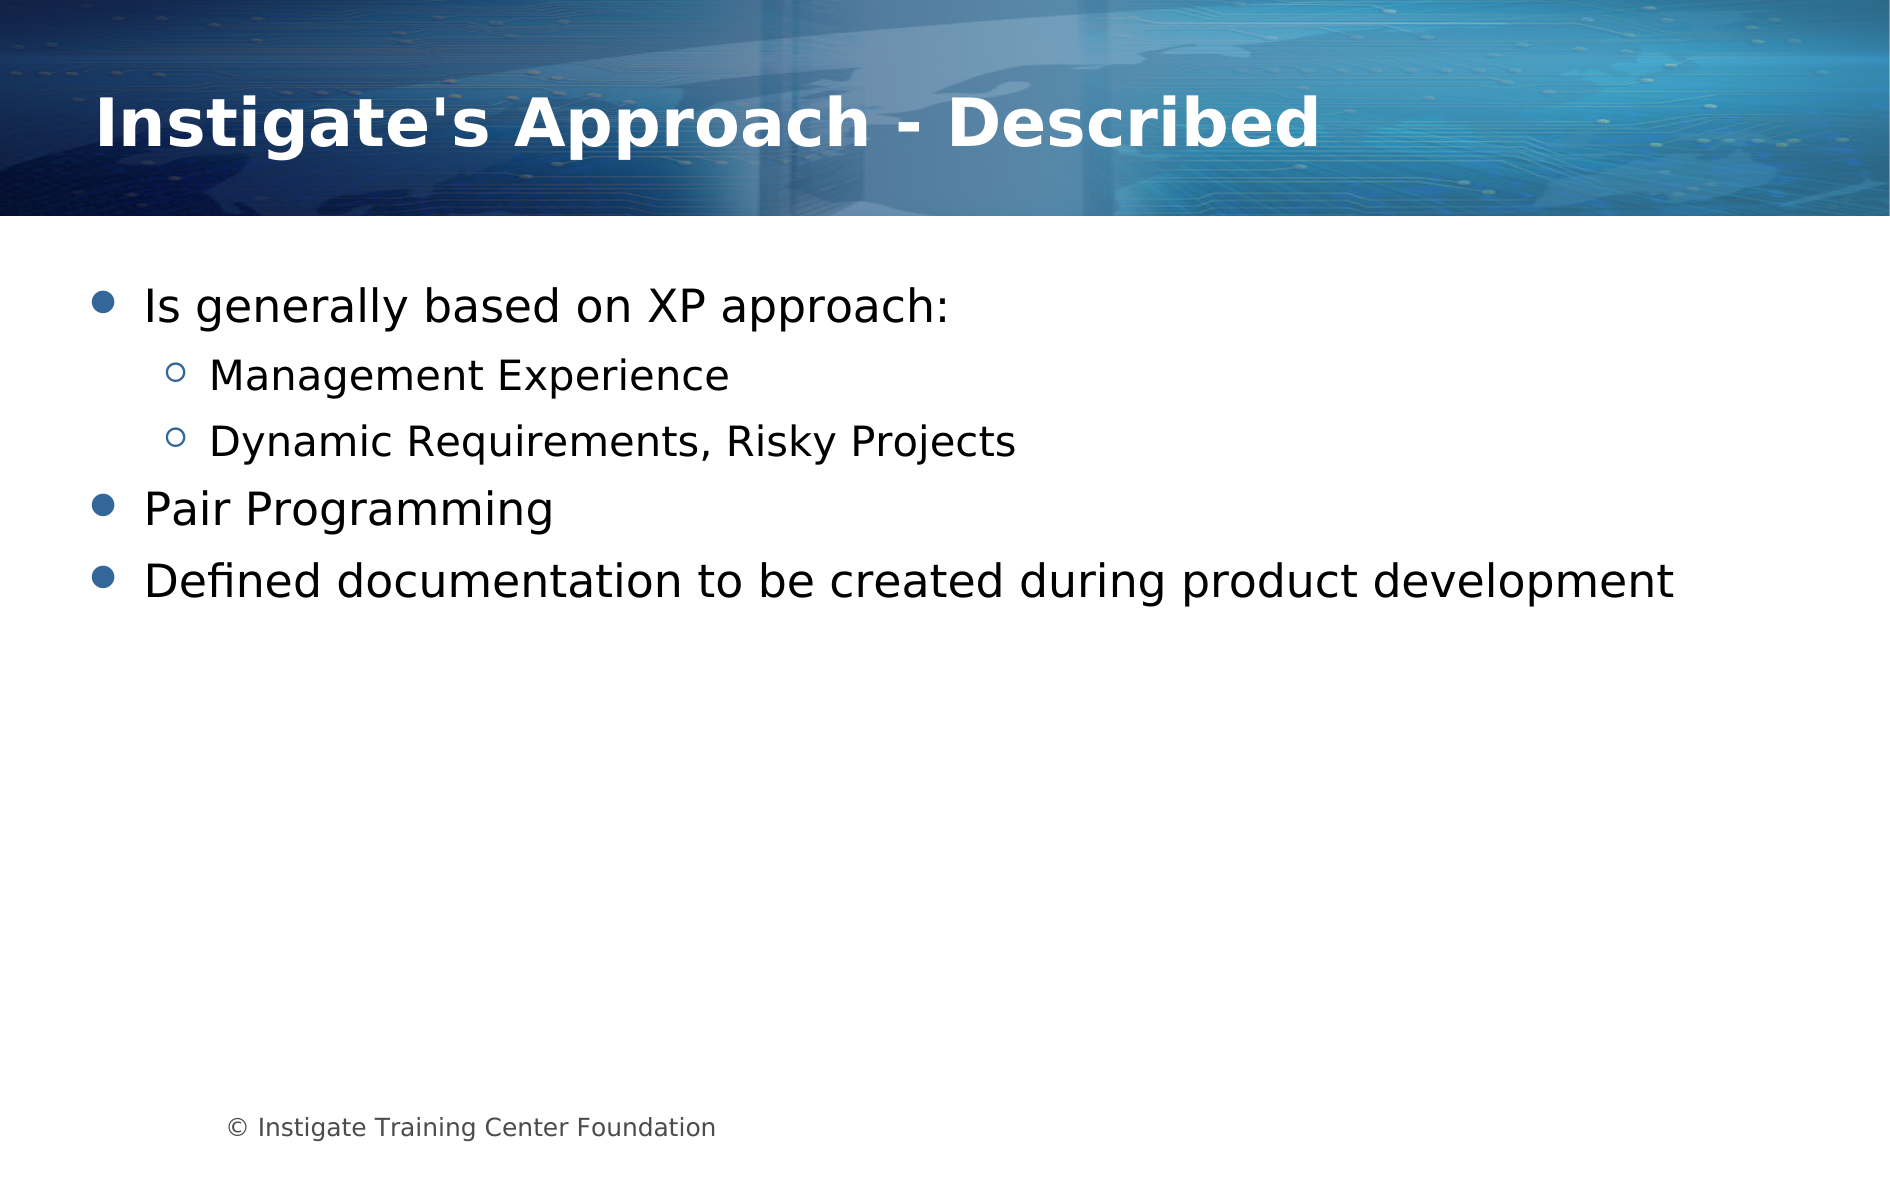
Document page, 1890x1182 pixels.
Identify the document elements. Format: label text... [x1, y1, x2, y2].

title Instigate's Approach - Described [94, 47, 1793, 217]
list Is generally based on XP approach: Management Experience Dynamic Requirements, Risky Projects Pair Programming Defined documentation to be created during product development [88, 280, 1838, 1106]
picture [0, 0, 1890, 216]
